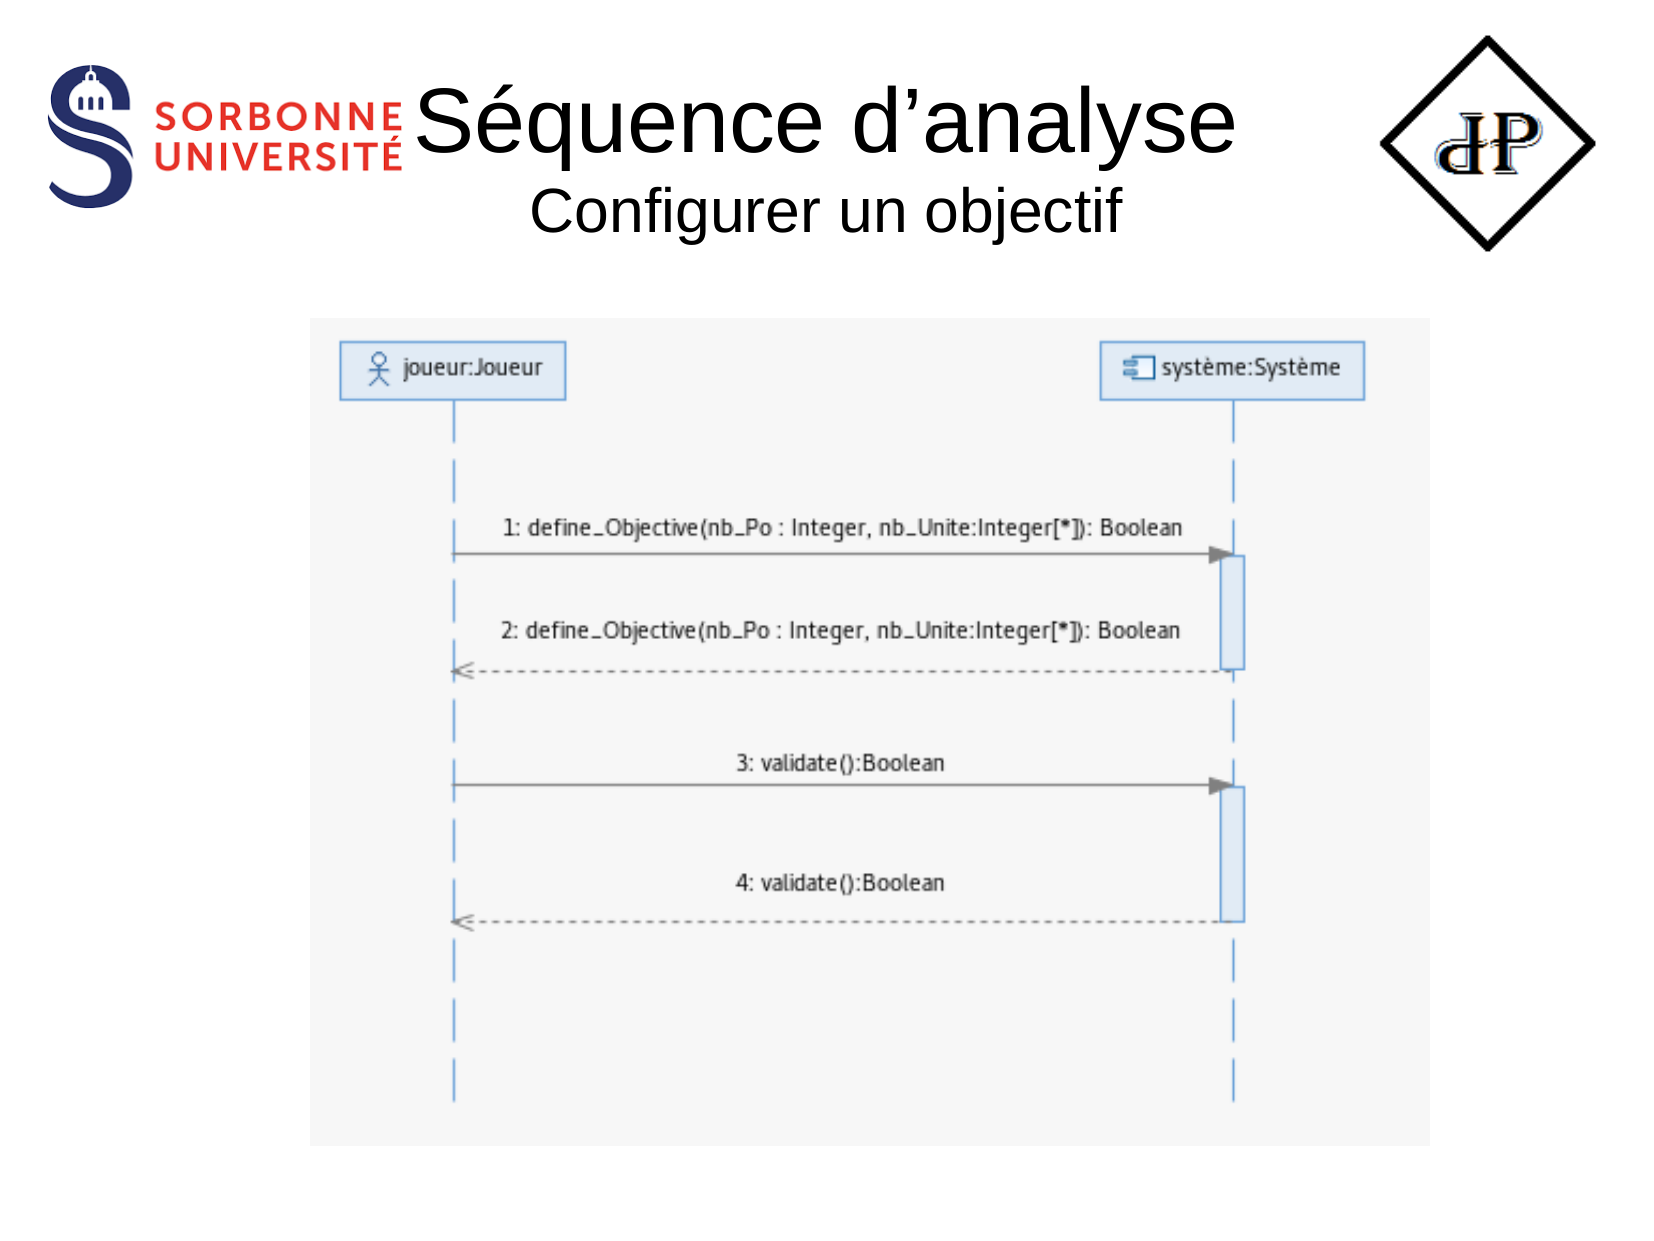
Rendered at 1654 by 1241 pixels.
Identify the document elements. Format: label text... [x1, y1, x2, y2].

picture [310, 318, 1430, 1146]
picture [1370, 29, 1608, 257]
picture [47, 64, 82, 209]
title Séquence d’analyse Configurer un objectif [82, 49, 1571, 257]
